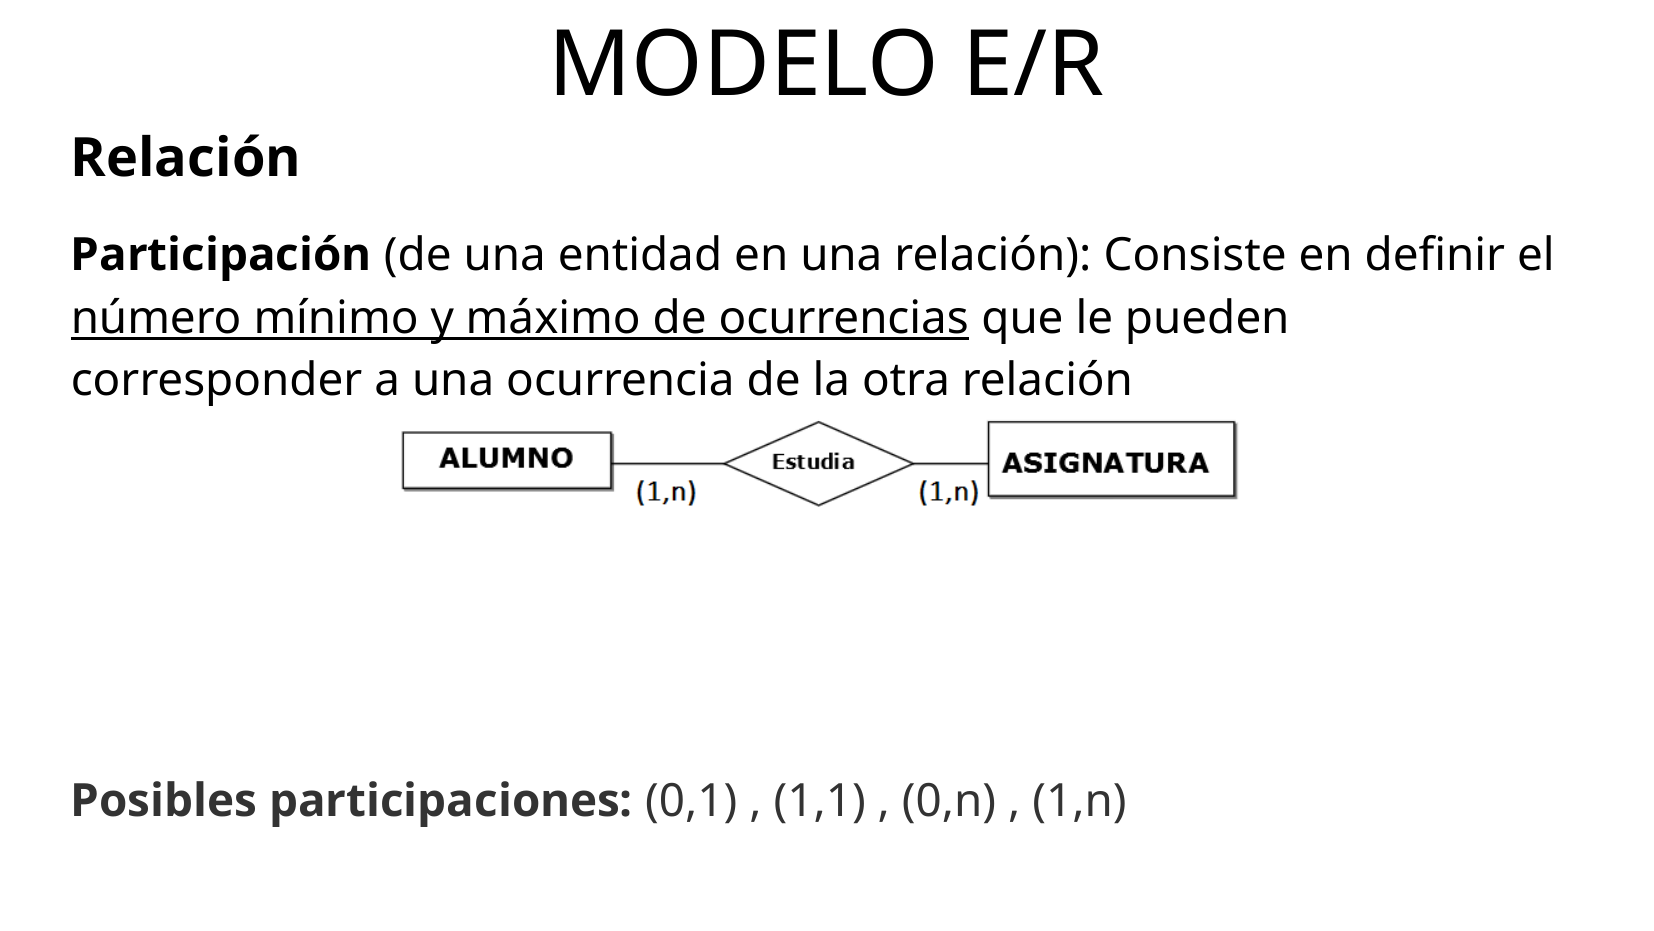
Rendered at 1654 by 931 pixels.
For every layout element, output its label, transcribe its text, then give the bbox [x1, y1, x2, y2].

picture [384, 415, 1252, 522]
title MODELO E/R [82, 1, 1571, 119]
list Relación Participación (de una entidad en una relación): Consiste en definir el número mínimo y máximo de ocurrencias que le pueden corresponder a una ocurrencia de la otra relación Posibles participaciones: (0,1) , (1,1) , (0,n) , (1,n) [70, 118, 1560, 904]
